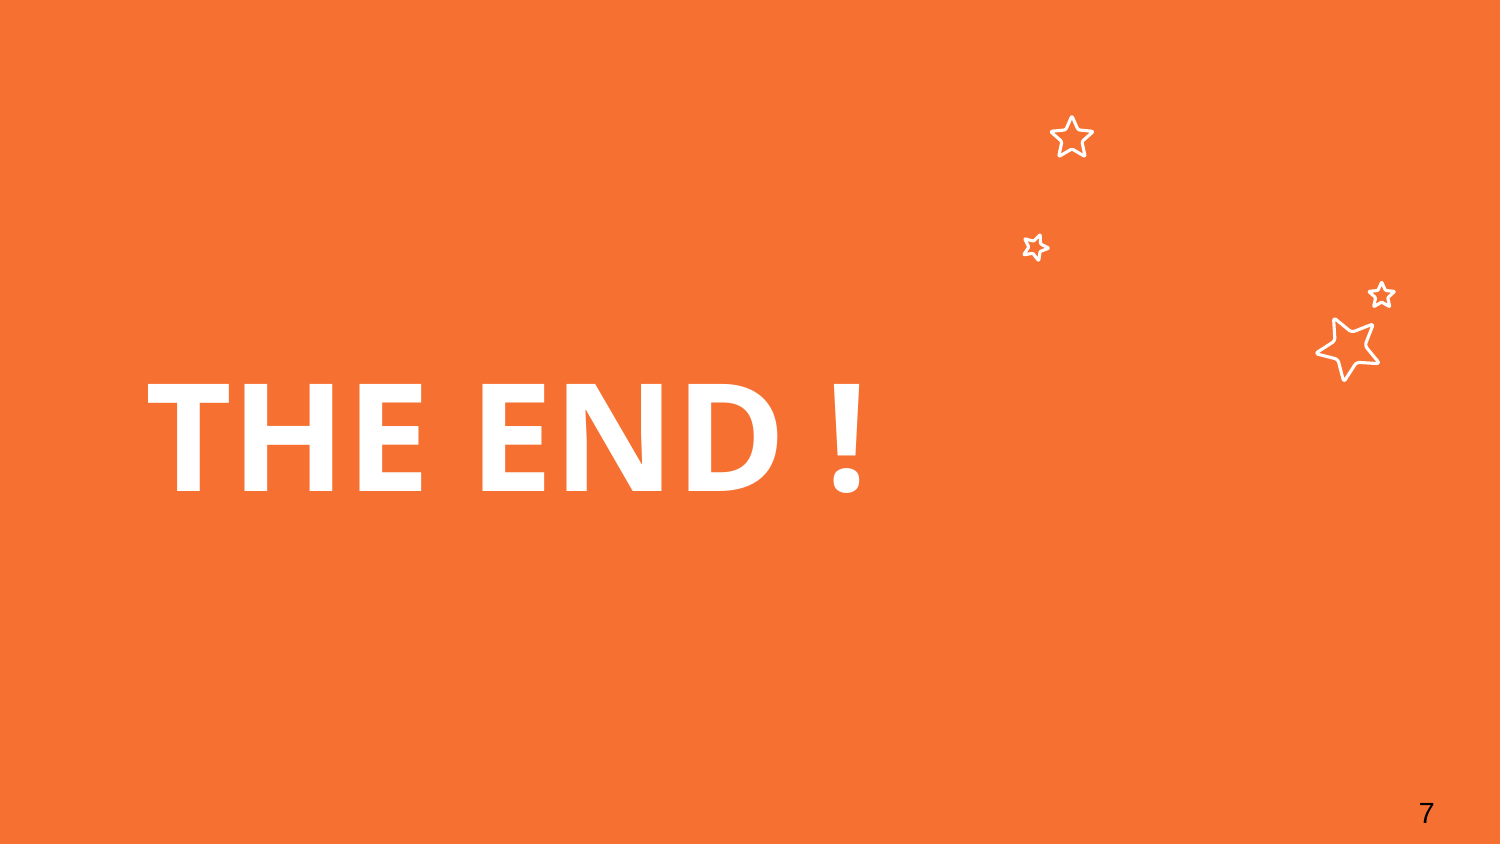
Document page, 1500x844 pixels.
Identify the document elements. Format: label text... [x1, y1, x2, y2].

slide_number <number> [1403, 779, 1494, 844]
title THE END ! [130, 326, 1370, 518]
